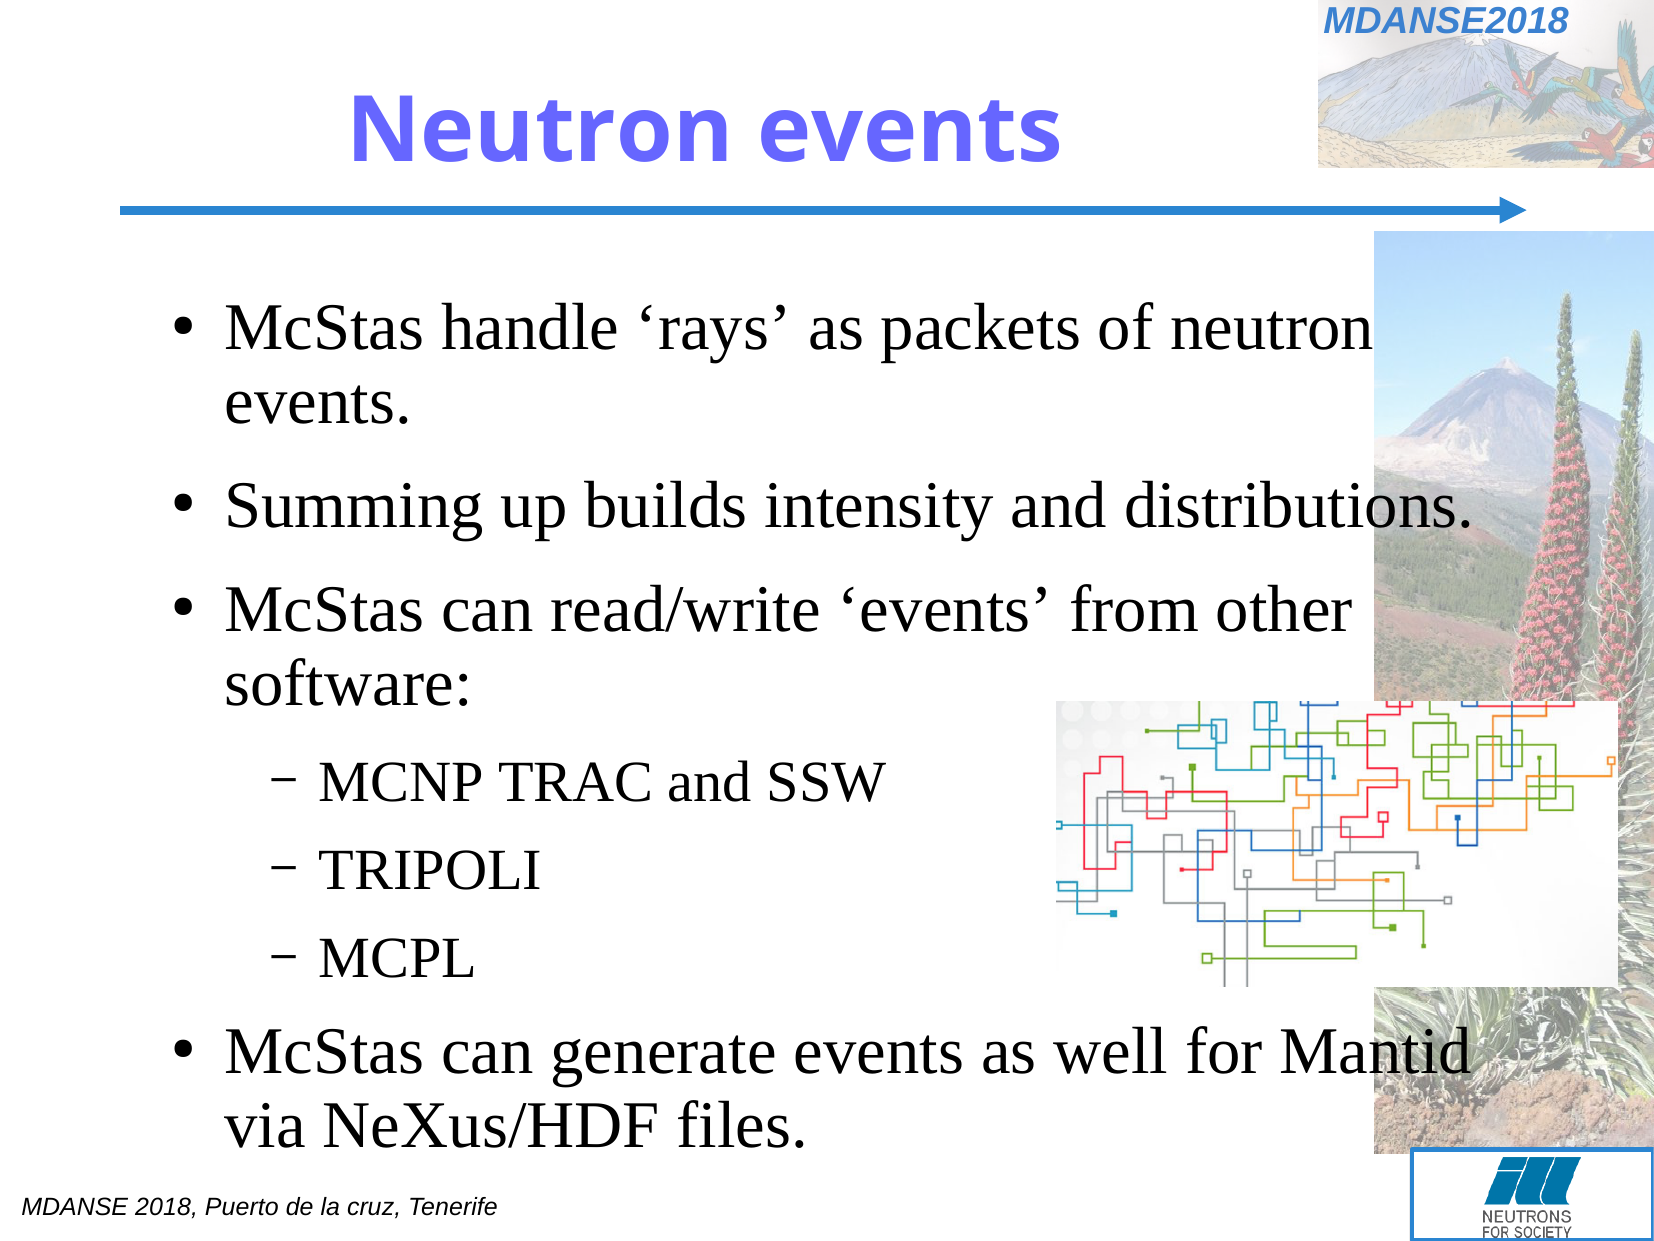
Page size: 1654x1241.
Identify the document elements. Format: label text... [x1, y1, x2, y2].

picture [1056, 701, 1618, 987]
title Neutron events [82, 49, 1328, 203]
picture [1479, 1153, 1583, 1241]
list McStas handle ‘rays’ as packets of neutron events. Summing up builds intensity and distributions. McStas can read/write ‘events’ from other software: MCNP TRAC and SSW TRIPOLI MCPL McStas can generate events as well for Mantid via NeXus/HDF files. [82, 290, 1571, 1162]
